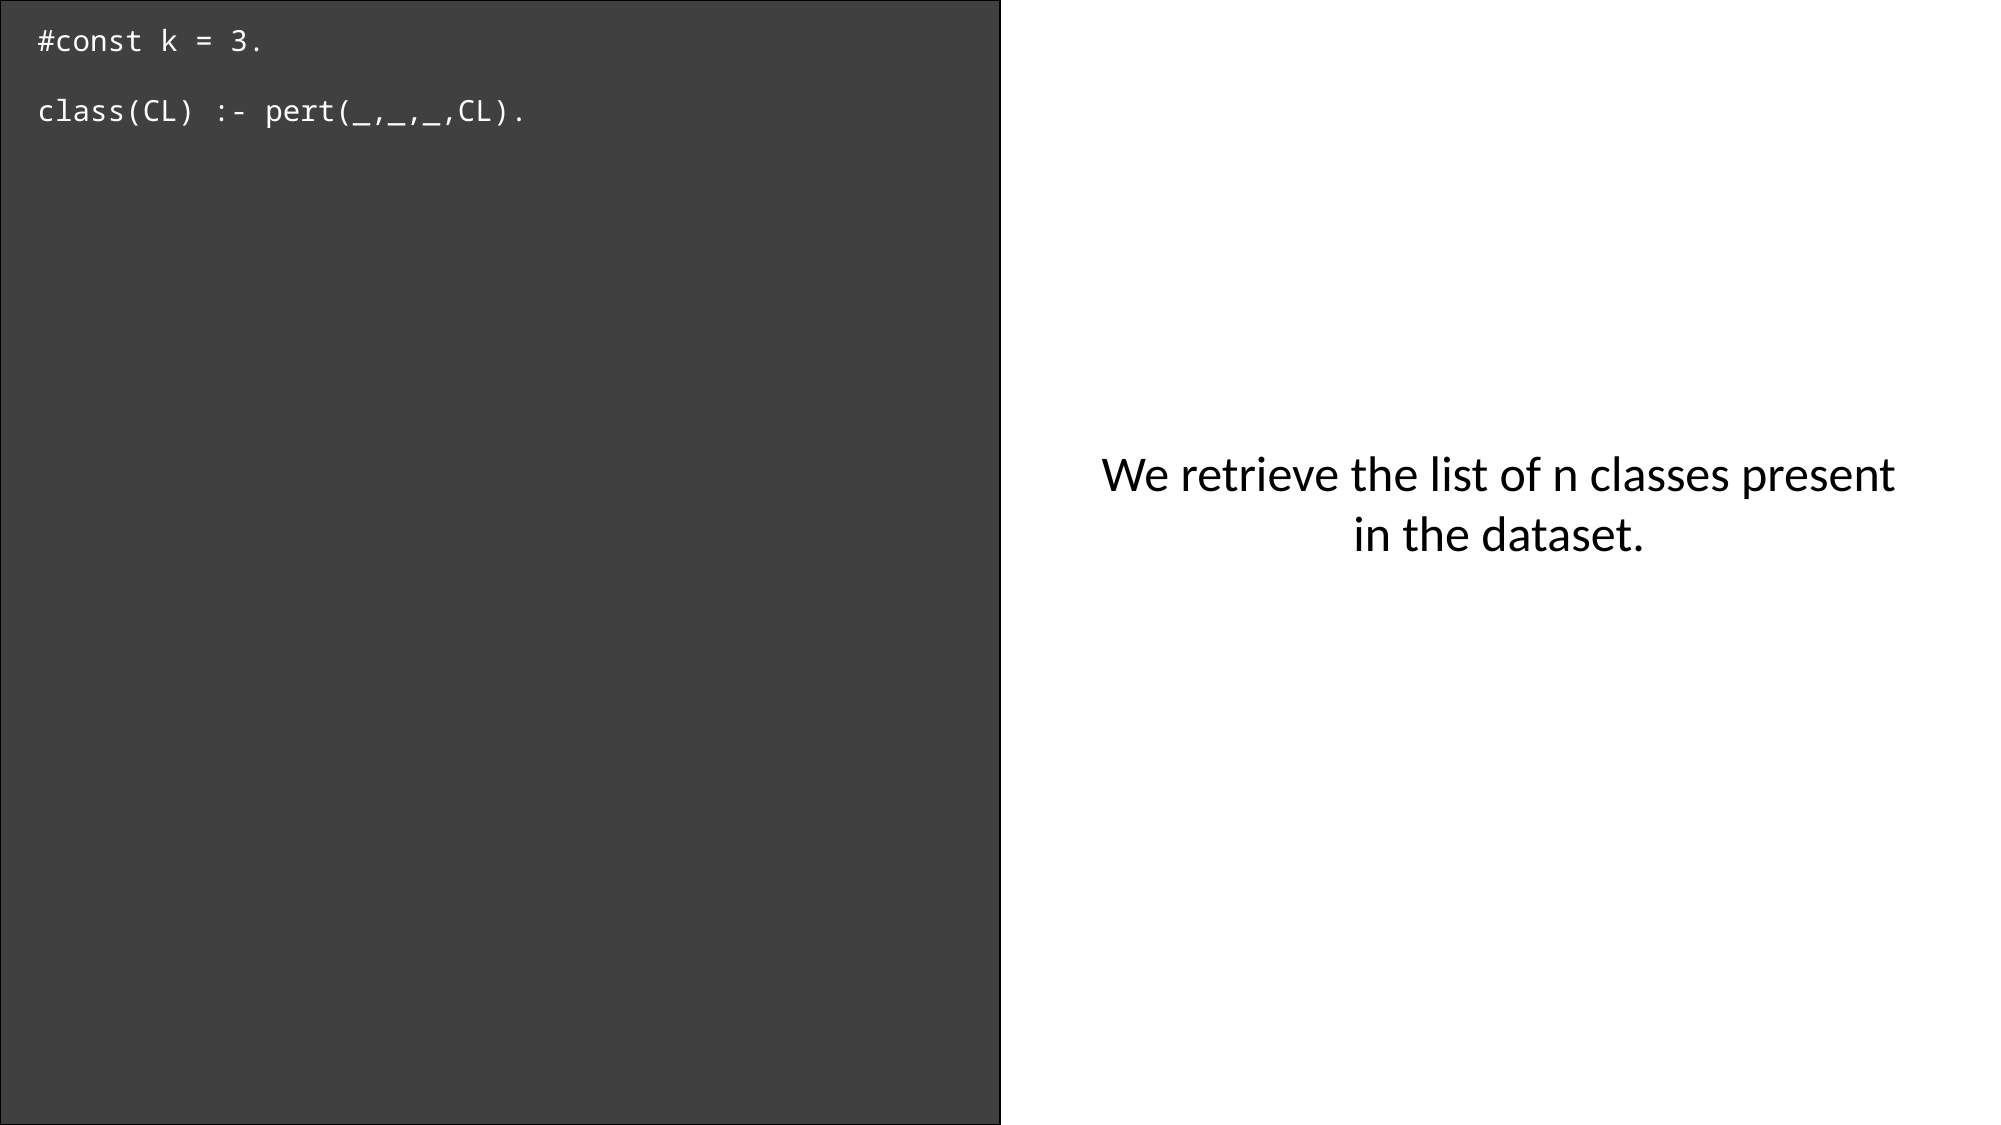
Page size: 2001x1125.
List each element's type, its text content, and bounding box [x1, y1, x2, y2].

text_box #const k = 3. class(CL) :- pert(_,_,_,CL). [22, 15, 982, 135]
text_box [0, 0, 1000, 1125]
text_box We retrieve the list of n classes present in the dataset. [1083, 433, 1915, 569]
